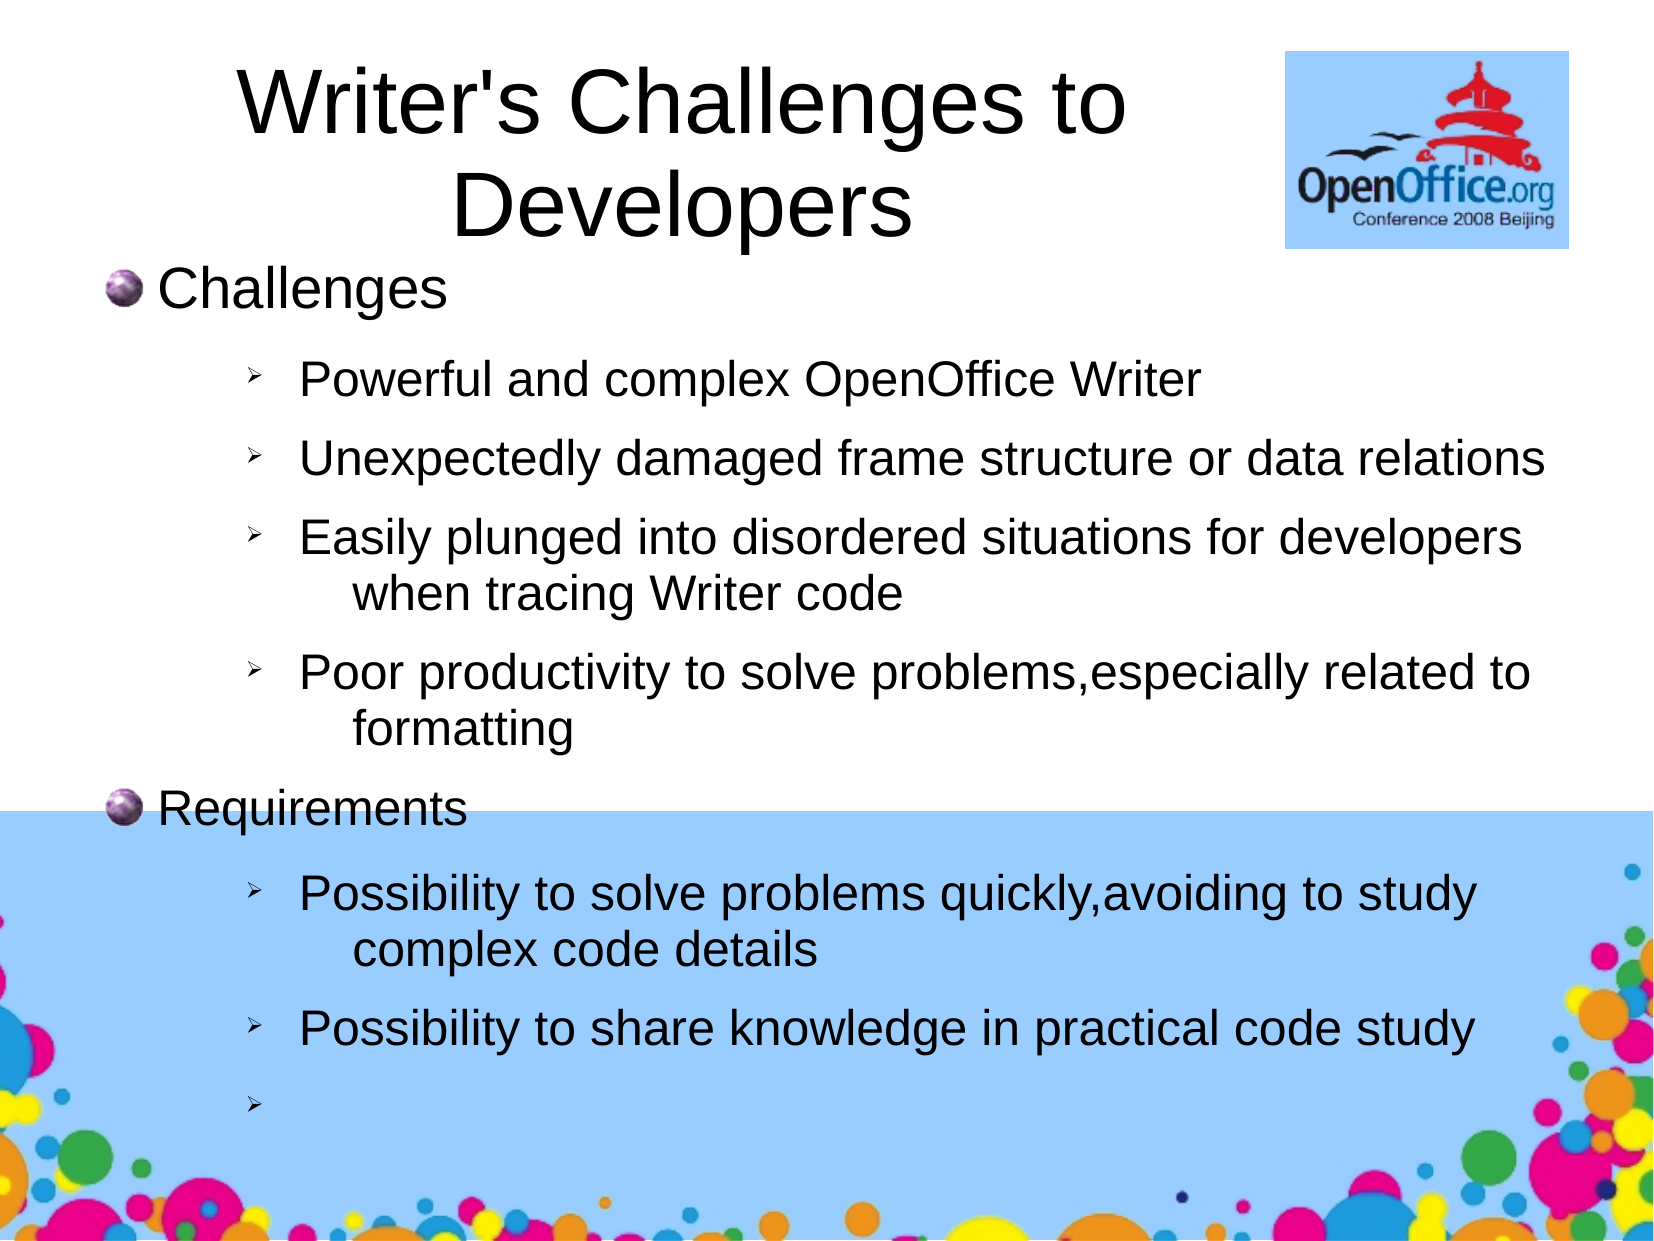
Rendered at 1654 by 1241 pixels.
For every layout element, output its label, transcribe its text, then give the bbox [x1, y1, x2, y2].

title Writer's Challenges to Developers [27, 49, 1339, 257]
list Challenges Powerful and complex OpenOffice Writer Unexpectedly damaged frame structure or data relations Easily plunged into disordered situations for developers when tracing Writer code Poor productivity to solve problems,especially related to formatting Requirements Possibility to solve problems quickly,avoiding to study complex code details Possibility to share knowledge in practical code study [68, 256, 1582, 1161]
picture [1339, 51, 1569, 250]
picture [0, 810, 1654, 1241]
